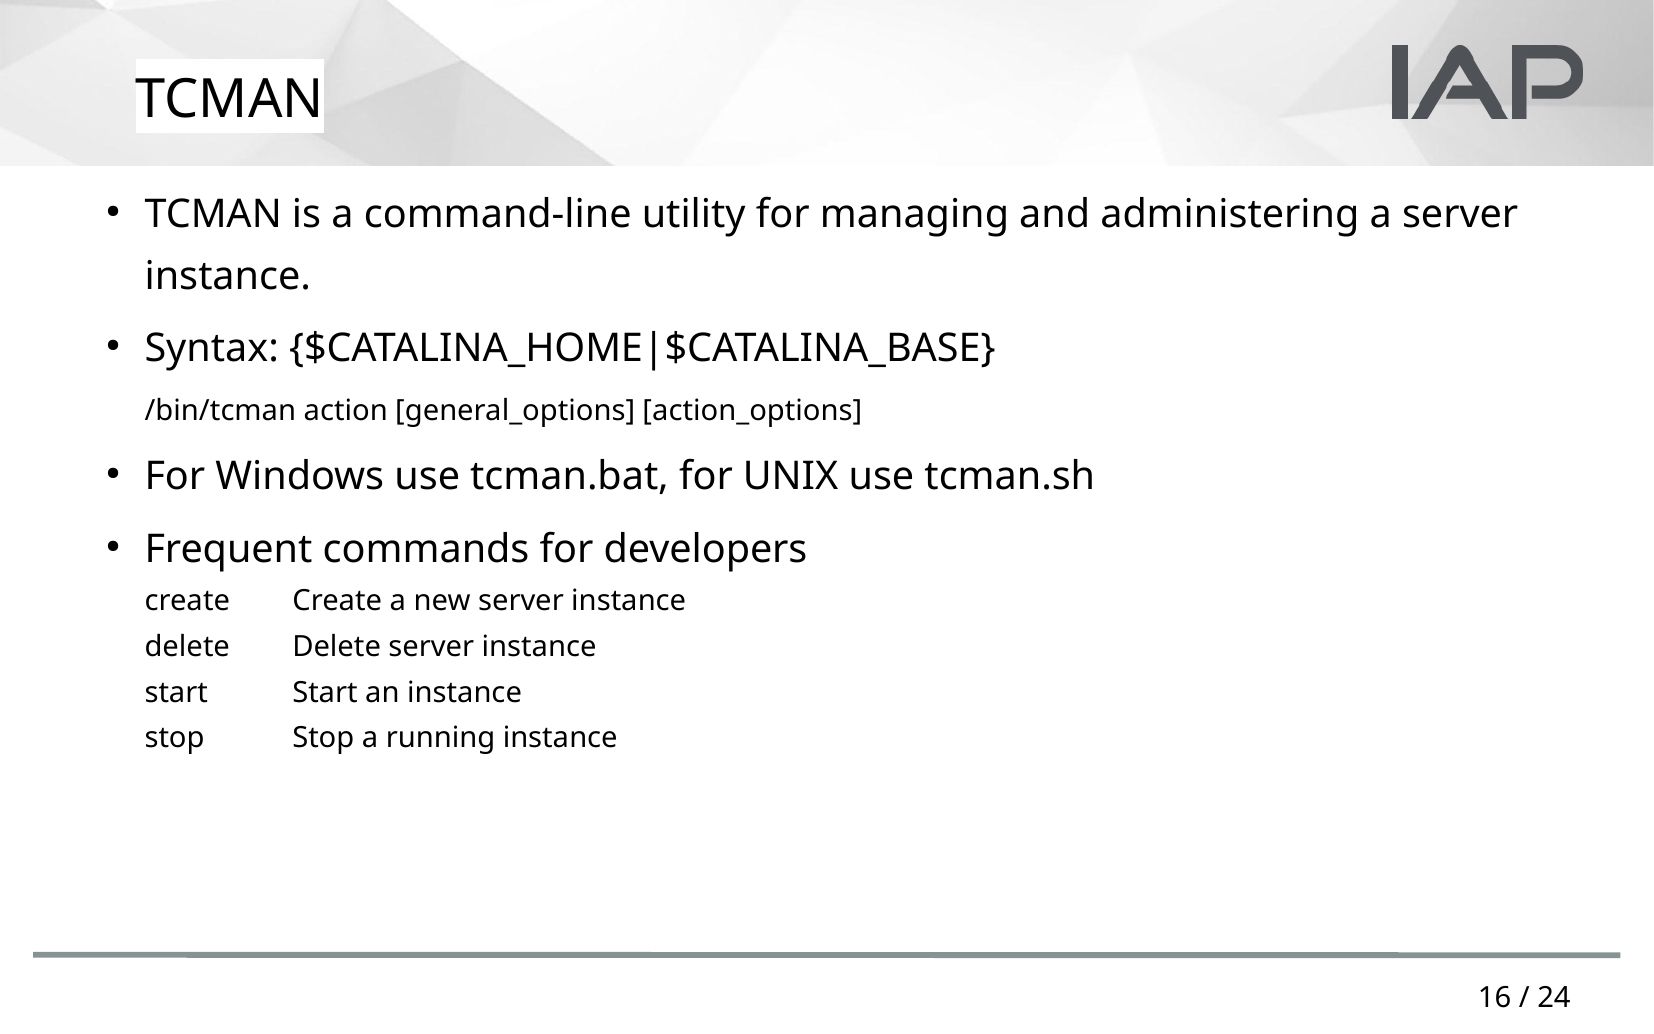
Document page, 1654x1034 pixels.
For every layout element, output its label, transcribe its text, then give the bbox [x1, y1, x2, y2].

list TCMAN is a command-line utility for managing and administering a server instance. Syntax: {$CATALINA_HOME|$CATALINA_BASE} /bin/tcman action [general_options] [action_options] For Windows use tcman.bat, for UNIX use tcman.sh Frequent commands for developers create Create a new server instance delete Delete server instance start Start an instance stop Stop a running instance [88, 177, 1565, 880]
picture [0, 0, 1654, 166]
title TCMAN [135, 41, 1264, 152]
